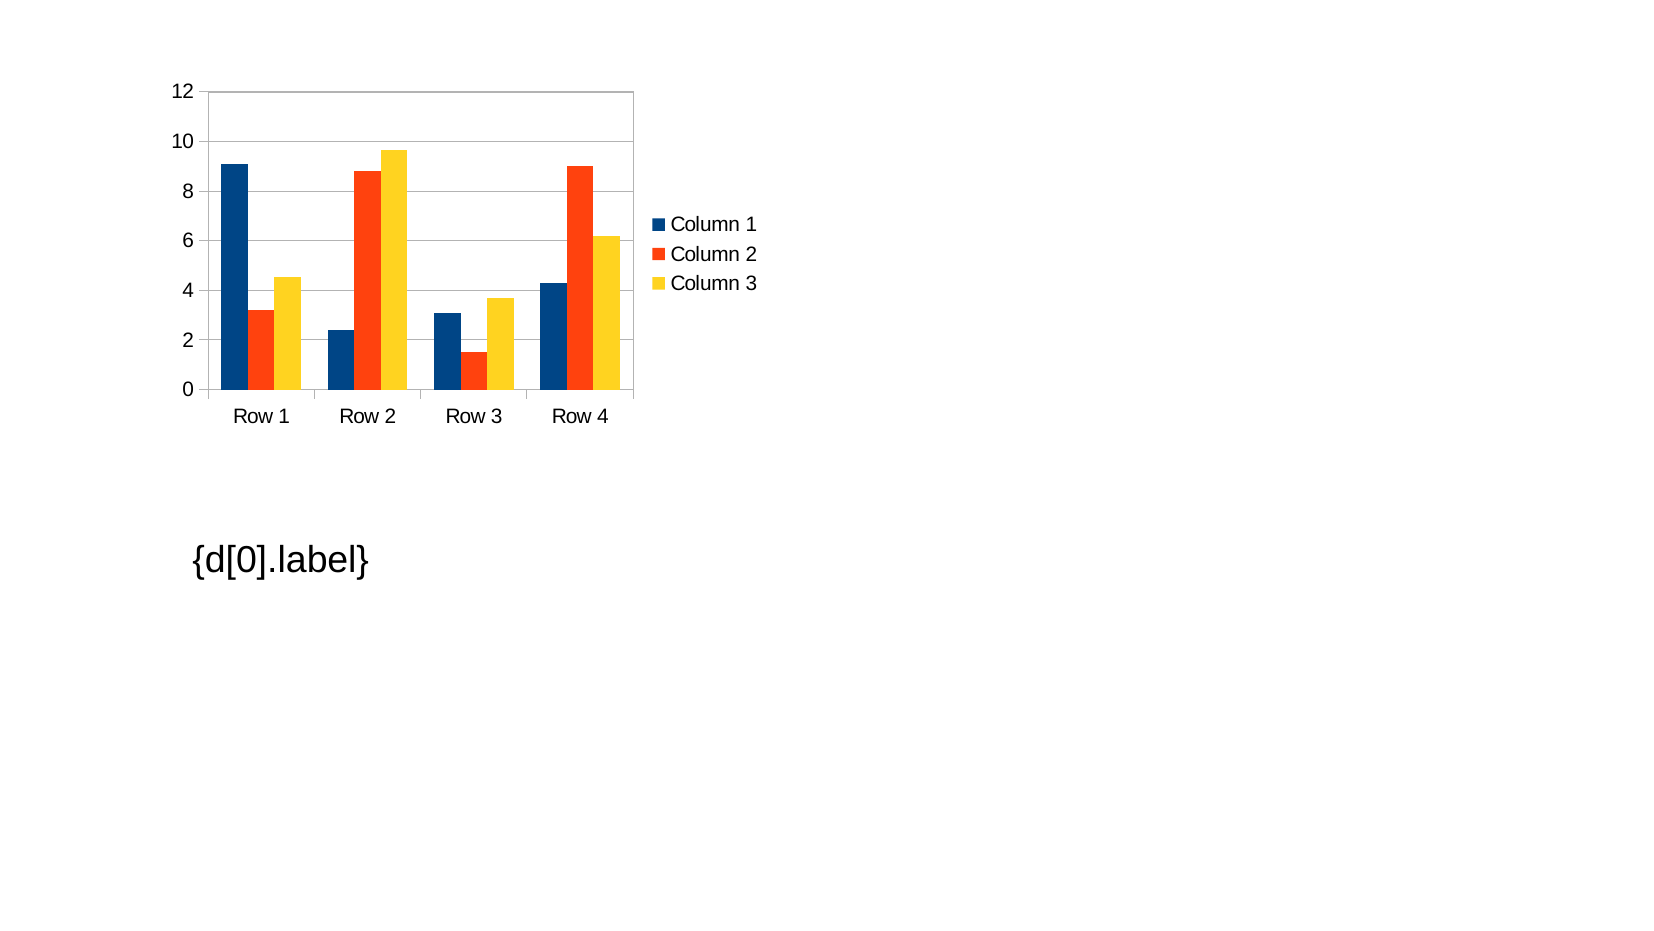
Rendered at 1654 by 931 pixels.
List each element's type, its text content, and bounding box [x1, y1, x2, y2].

chart [159, 73, 776, 436]
text_box {d[0].label} [177, 531, 384, 589]
